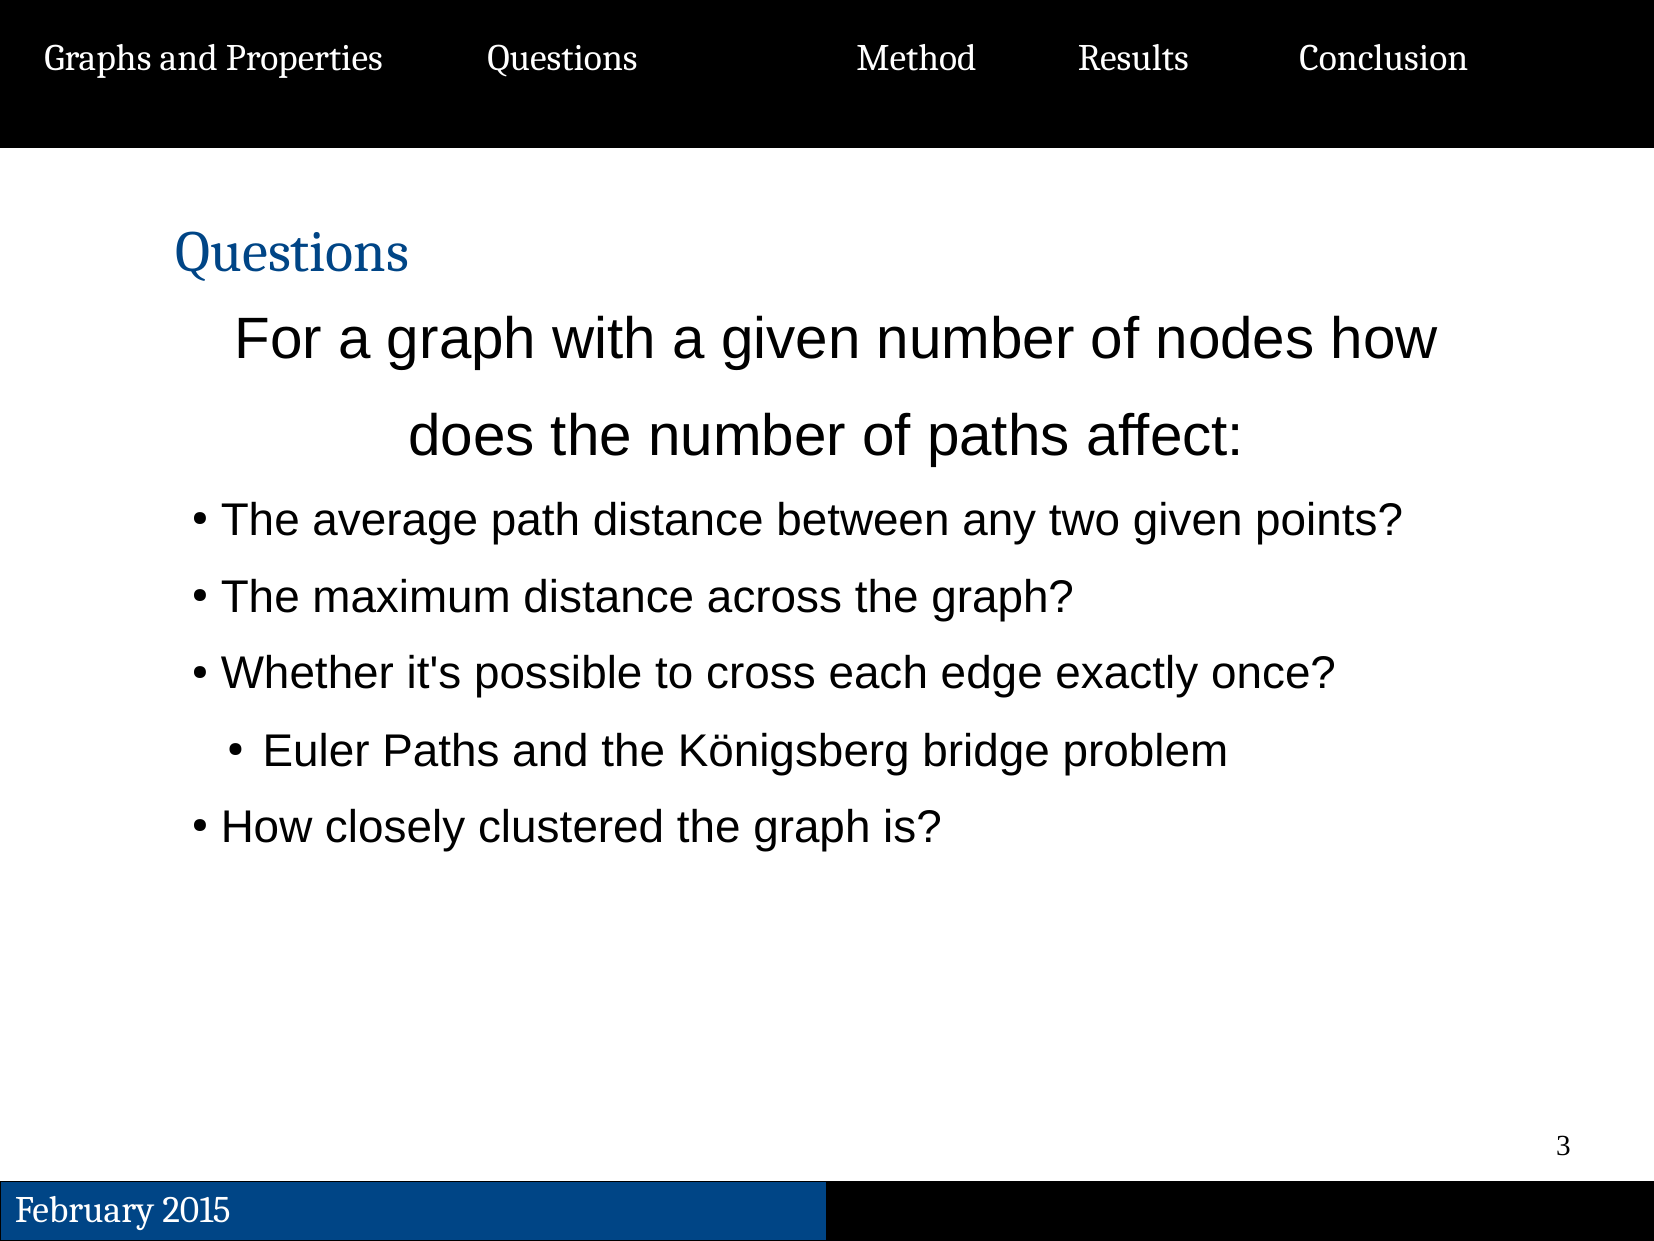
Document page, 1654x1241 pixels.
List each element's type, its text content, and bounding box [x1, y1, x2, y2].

text_box February 2015 [0, 1181, 240, 1240]
text_box Questions [160, 211, 543, 296]
text_box For a graph with a given number of nodes how does the number of paths affect: The average path distance between any two given points? The maximum distance across the graph? Whether it's possible to cross each edge exactly once? Euler Paths and the Königsberg bridge problem How closely clustered the graph is? [177, 265, 1477, 1093]
text_box [0, 1181, 1654, 1241]
text_box Graphs and Properties Questions Method Results Conclusion [29, 29, 1649, 89]
text_box [0, 0, 1654, 148]
